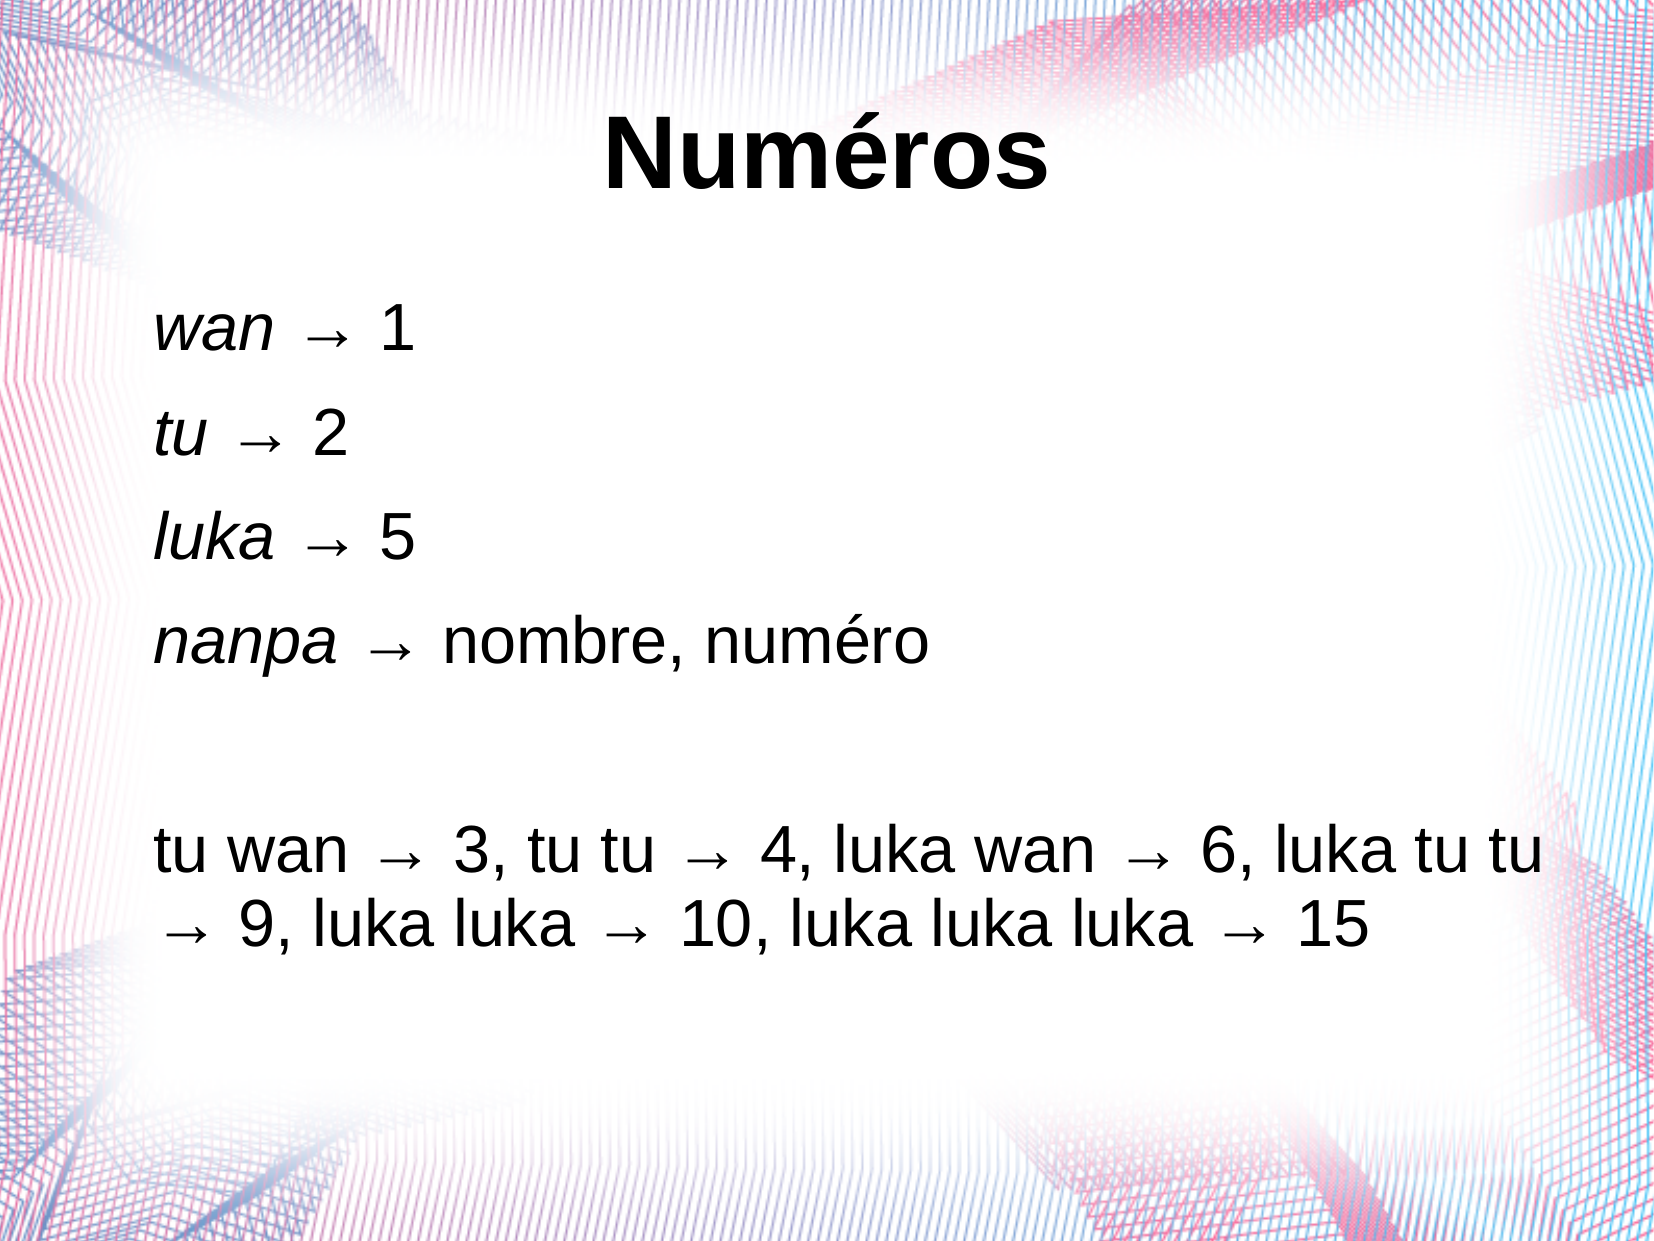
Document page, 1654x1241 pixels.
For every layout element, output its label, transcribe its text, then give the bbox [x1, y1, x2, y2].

picture [0, 0, 1654, 1241]
list wan → 1 tu → 2 luka → 5 nanpa → nombre, numéro tu wan → 3, tu tu → 4, luka wan → 6, luka tu tu → 9, luka luka → 10, luka luka luka → 15 [82, 290, 1571, 1010]
title Numéros [82, 49, 1571, 257]
